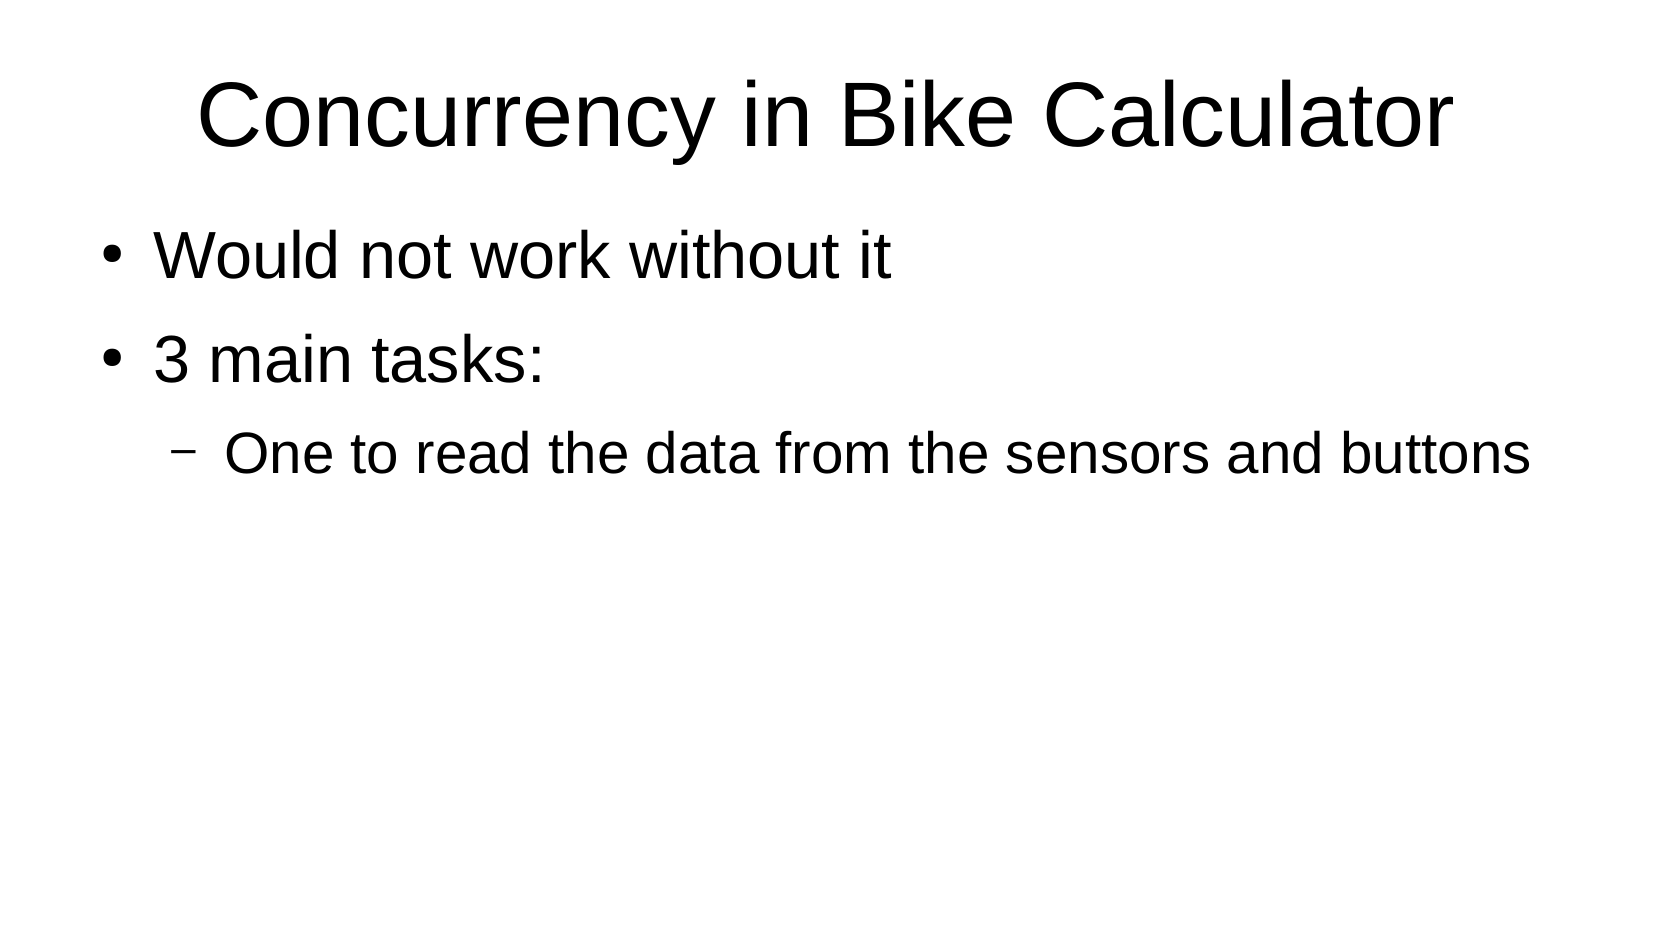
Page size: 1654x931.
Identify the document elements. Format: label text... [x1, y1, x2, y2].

title Concurrency in Bike Calculator [82, 37, 1571, 193]
list Would not work without it 3 main tasks: One to read the data from the sensors and buttons [82, 217, 1571, 758]
